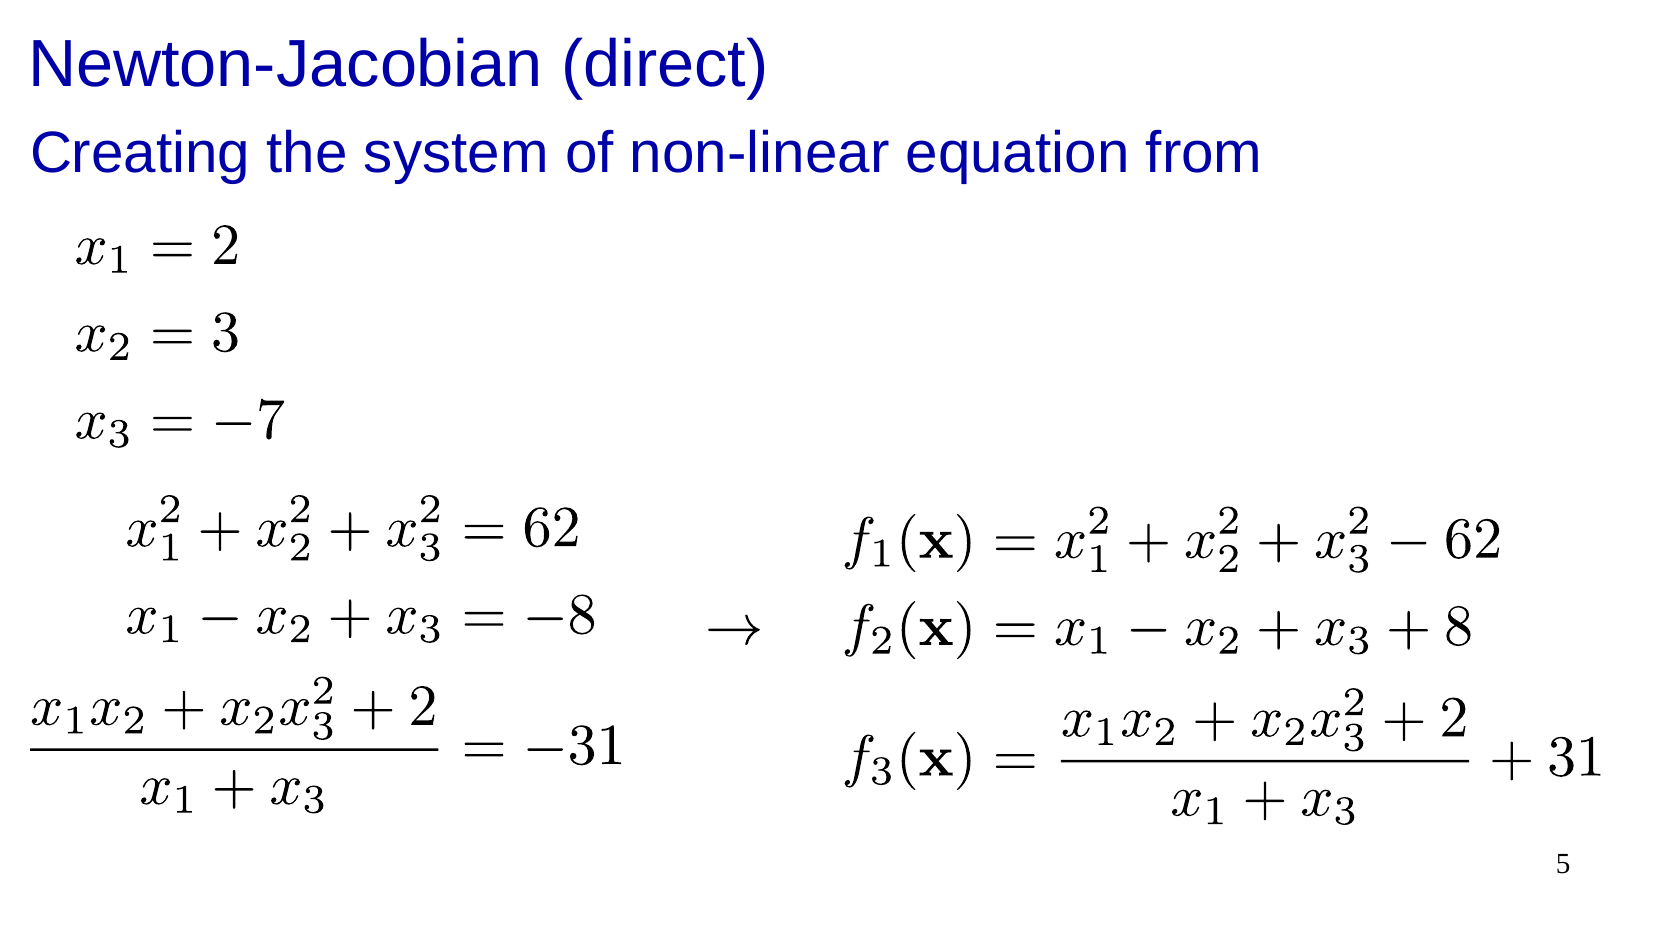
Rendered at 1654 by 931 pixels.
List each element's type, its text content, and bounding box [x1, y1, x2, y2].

text_box [74, 225, 286, 448]
title Newton-Jacobian (direct) [28, 21, 1626, 106]
text_box [30, 495, 626, 814]
list Creating the system of non-linear equation from [30, 120, 1645, 916]
text_box [840, 495, 1604, 826]
text_box [705, 614, 764, 646]
